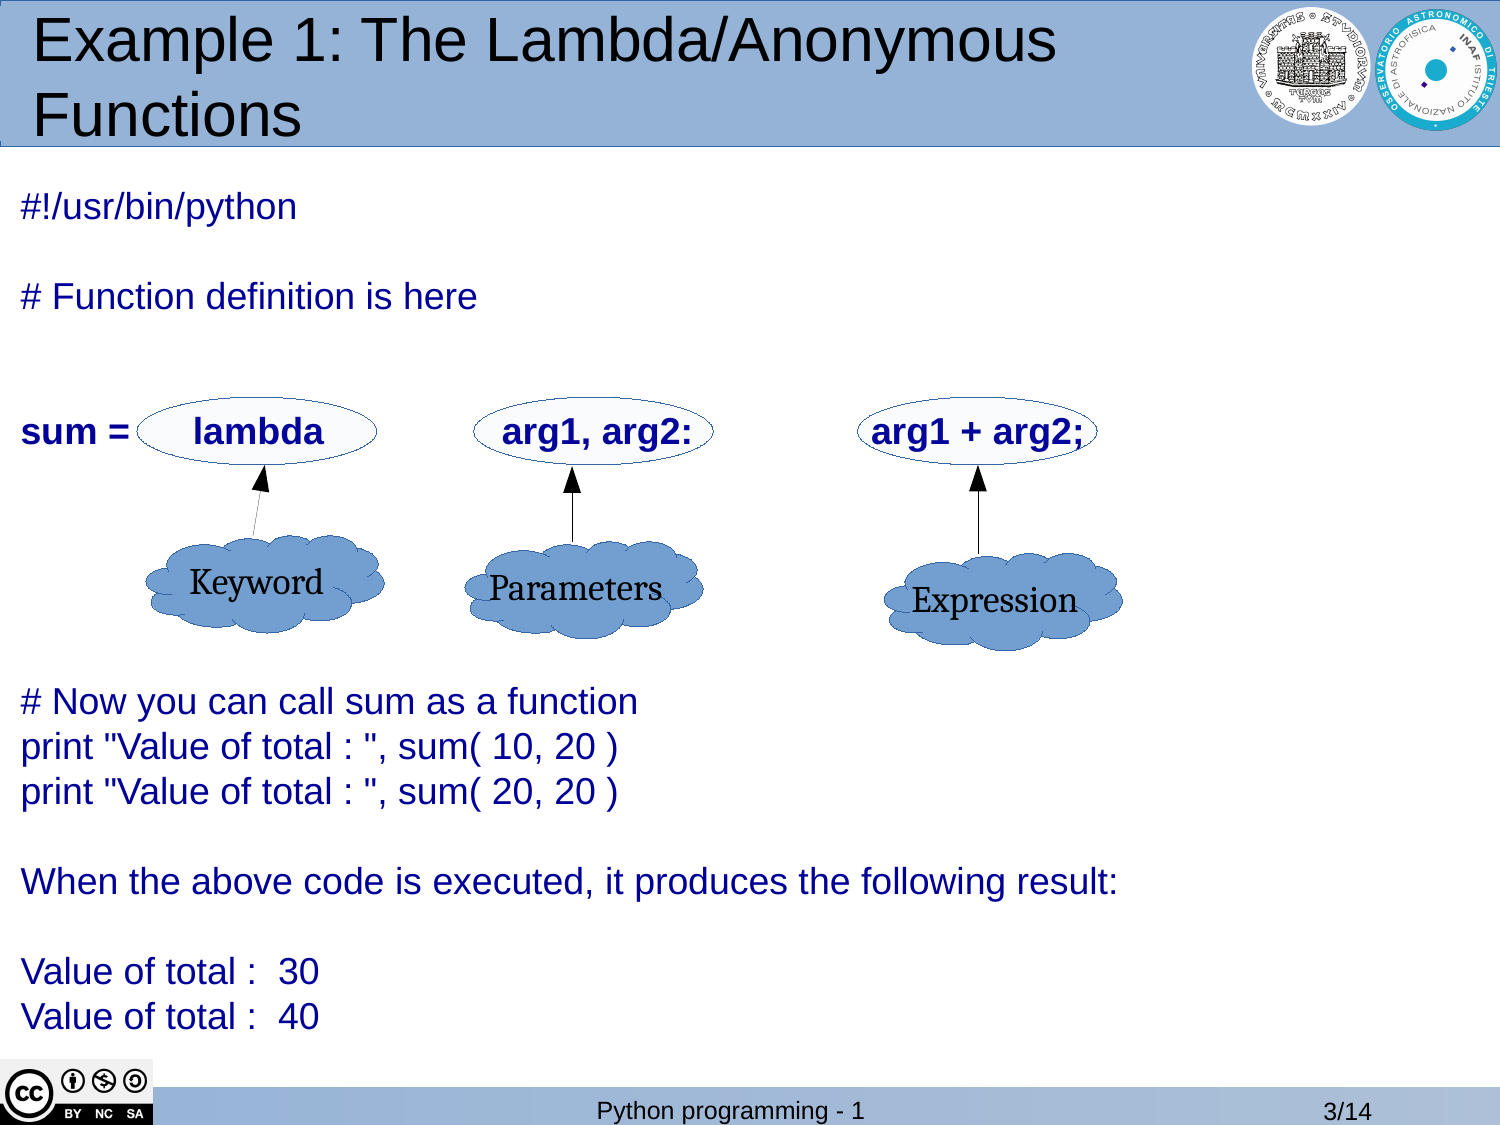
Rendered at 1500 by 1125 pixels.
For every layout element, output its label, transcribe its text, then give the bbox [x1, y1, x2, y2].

picture [1252, 0, 1500, 156]
text_box [136, 397, 377, 465]
text_box Parameters [464, 541, 704, 639]
text_box Expression [884, 553, 1123, 651]
text_box [857, 397, 1098, 465]
text_box Example 1: The Lambda/Anonymous Functions [0, 5, 1243, 141]
picture [0, 1059, 153, 1125]
text_box [473, 397, 714, 465]
text_box Keyword [145, 535, 385, 634]
list #!/usr/bin/python # Function definition is here sum = lambda arg1, arg2: arg1 + arg2; # Now you can call sum as a function print "Value of total : ", sum( 10, 20 ) print "Value of total : ", sum( 20, 20 ) When the above code is executed, it produces the following result: Value of total : 30 Value of total : 40 [5, 174, 1500, 1111]
